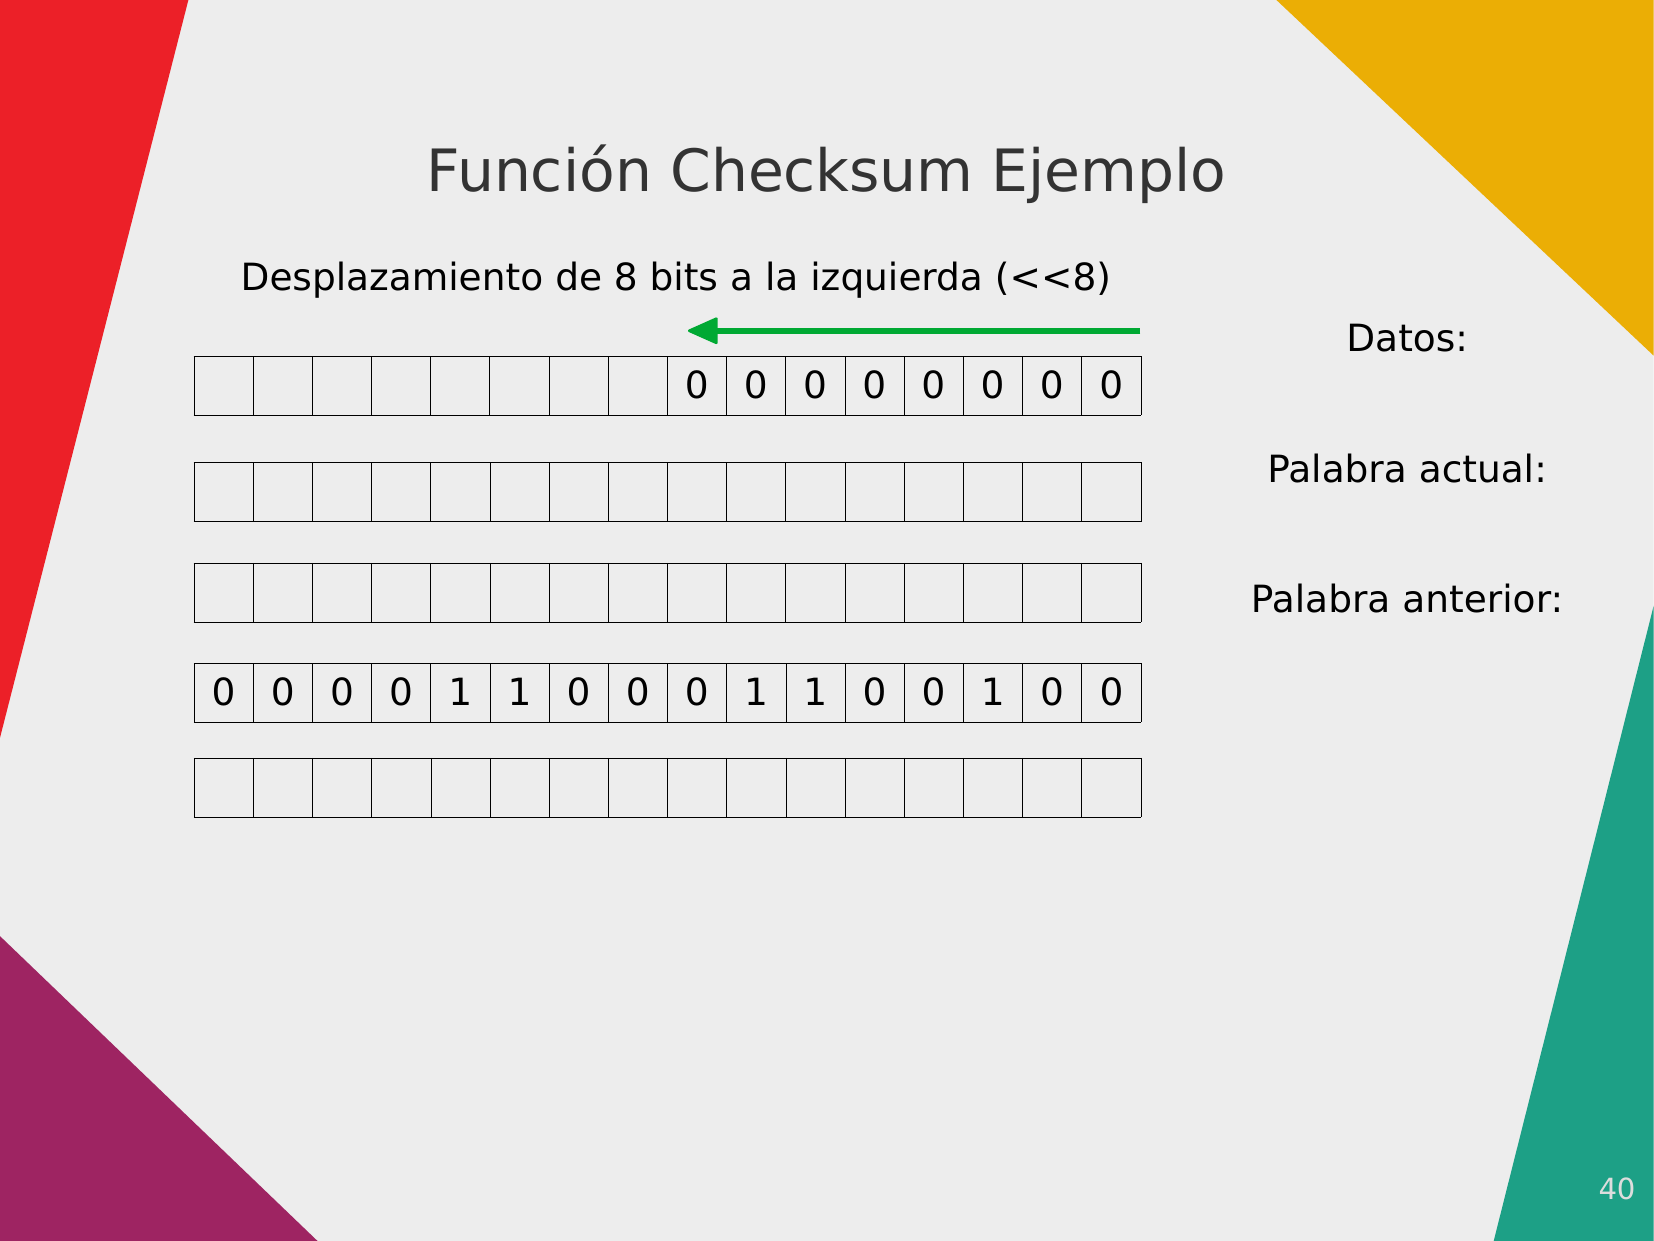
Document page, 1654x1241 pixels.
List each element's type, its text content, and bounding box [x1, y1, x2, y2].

table_header 0 [905, 357, 963, 415]
table_header 0 [609, 664, 667, 722]
text_box Desplazamiento de 8 bits a la izquierda (<<8) [225, 248, 1136, 350]
table_header [905, 463, 963, 521]
table_header [727, 759, 786, 817]
table_header [727, 564, 785, 622]
table_header [491, 759, 549, 817]
table_header [550, 759, 608, 817]
table_header [254, 357, 312, 415]
table_header [431, 564, 490, 622]
table_header 0 [313, 664, 371, 722]
table_header [964, 463, 1022, 521]
table_header [491, 463, 549, 521]
table_header 1 [964, 664, 1022, 722]
table_header [964, 564, 1022, 622]
table_header [550, 463, 608, 521]
table_header 0 [846, 357, 904, 415]
table_header 0 [1082, 664, 1141, 722]
table_header [550, 564, 608, 622]
table_header [1082, 463, 1141, 521]
table_header [609, 564, 667, 622]
table_header [372, 564, 430, 622]
table_header [254, 759, 312, 817]
table_header [1082, 564, 1141, 622]
table_header 0 [1082, 357, 1141, 415]
table_header [609, 463, 667, 521]
table_header 0 [668, 664, 726, 722]
table_header 0 [254, 664, 312, 722]
table_header [1023, 759, 1081, 817]
table_header [195, 759, 253, 817]
text_box Datos: Palabra actual: Palabra anterior: [1196, 309, 1619, 977]
table_header [846, 759, 904, 817]
table_header 0 [964, 357, 1022, 415]
table_header [254, 564, 312, 622]
table_header [550, 357, 608, 415]
table_header 0 [846, 664, 904, 722]
table_header [431, 357, 489, 415]
table_header 0 [550, 664, 608, 722]
table_header [431, 463, 490, 521]
table_header [372, 463, 430, 521]
table_header [609, 759, 667, 817]
table_header 0 [668, 357, 726, 415]
table_header [846, 463, 904, 521]
table_header [254, 463, 312, 521]
table_header [905, 759, 963, 817]
table_header [964, 759, 1022, 817]
table_header [787, 759, 845, 817]
table_header 0 [786, 357, 845, 415]
table_header 0 [195, 664, 253, 722]
table_header [846, 564, 904, 622]
table_header [668, 564, 726, 622]
table_header 0 [372, 664, 430, 722]
table_header 1 [727, 664, 786, 722]
table_header [786, 564, 845, 622]
table_header 0 [1023, 664, 1081, 722]
table_header [313, 357, 371, 415]
table_header [195, 463, 253, 521]
table_header [313, 759, 371, 817]
table_header [372, 357, 430, 415]
table_header 0 [905, 664, 963, 722]
table_header [1023, 564, 1081, 622]
table_header [490, 357, 549, 415]
table_header [609, 357, 667, 415]
table_header [372, 759, 431, 817]
table_header [905, 564, 963, 622]
table_header 0 [1023, 357, 1081, 415]
table_header [195, 564, 253, 622]
title Función Checksum Ejemplo [114, 73, 1539, 271]
table_header [786, 463, 845, 521]
table_header [432, 759, 490, 817]
table_header [668, 463, 726, 521]
table_header [668, 759, 726, 817]
table_header [491, 564, 549, 622]
table_header [1082, 759, 1141, 817]
table_header 0 [727, 357, 785, 415]
table_header [313, 463, 371, 521]
table_header [313, 564, 371, 622]
table_header [727, 463, 785, 521]
table_header 1 [491, 664, 549, 722]
table_header 1 [431, 664, 490, 722]
table_header 1 [787, 664, 845, 722]
table_header [195, 357, 253, 415]
table_header [1023, 463, 1081, 521]
